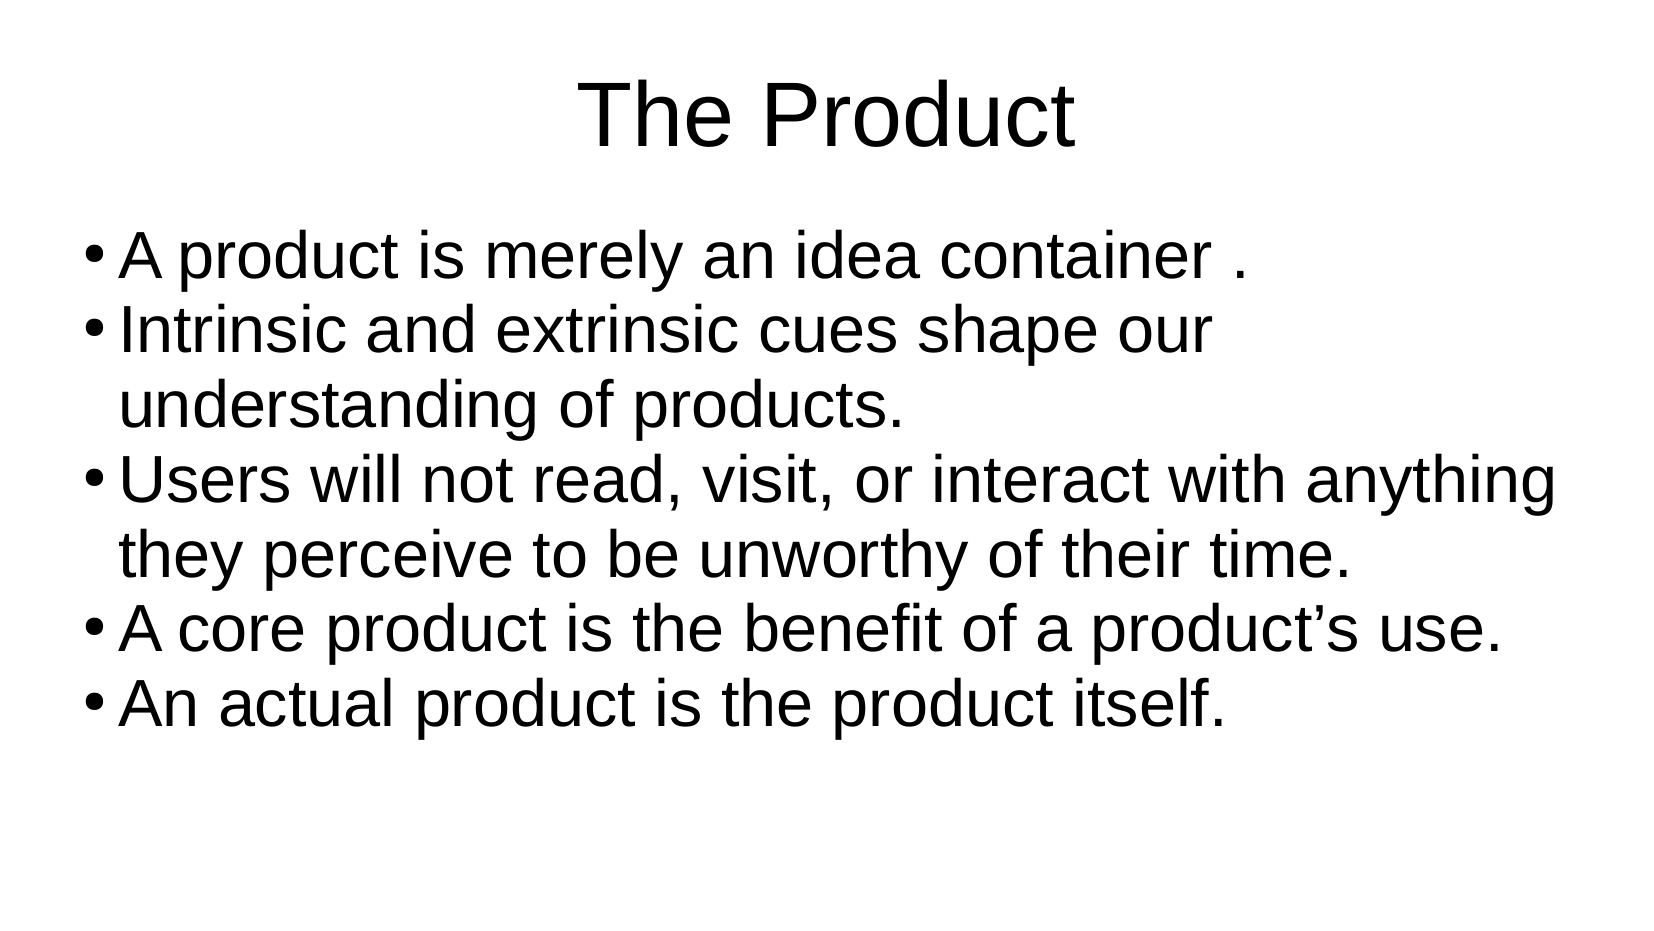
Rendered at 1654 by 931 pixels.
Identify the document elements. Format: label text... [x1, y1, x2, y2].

title The Product [82, 37, 1571, 193]
subtitle A product is merely an idea container . Intrinsic and extrinsic cues shape our understanding of products. Users will not read, visit, or interact with anything they perceive to be unworthy of their time. A core product is the benefit of a product’s use. An actual product is the product itself. [82, 217, 1571, 758]
